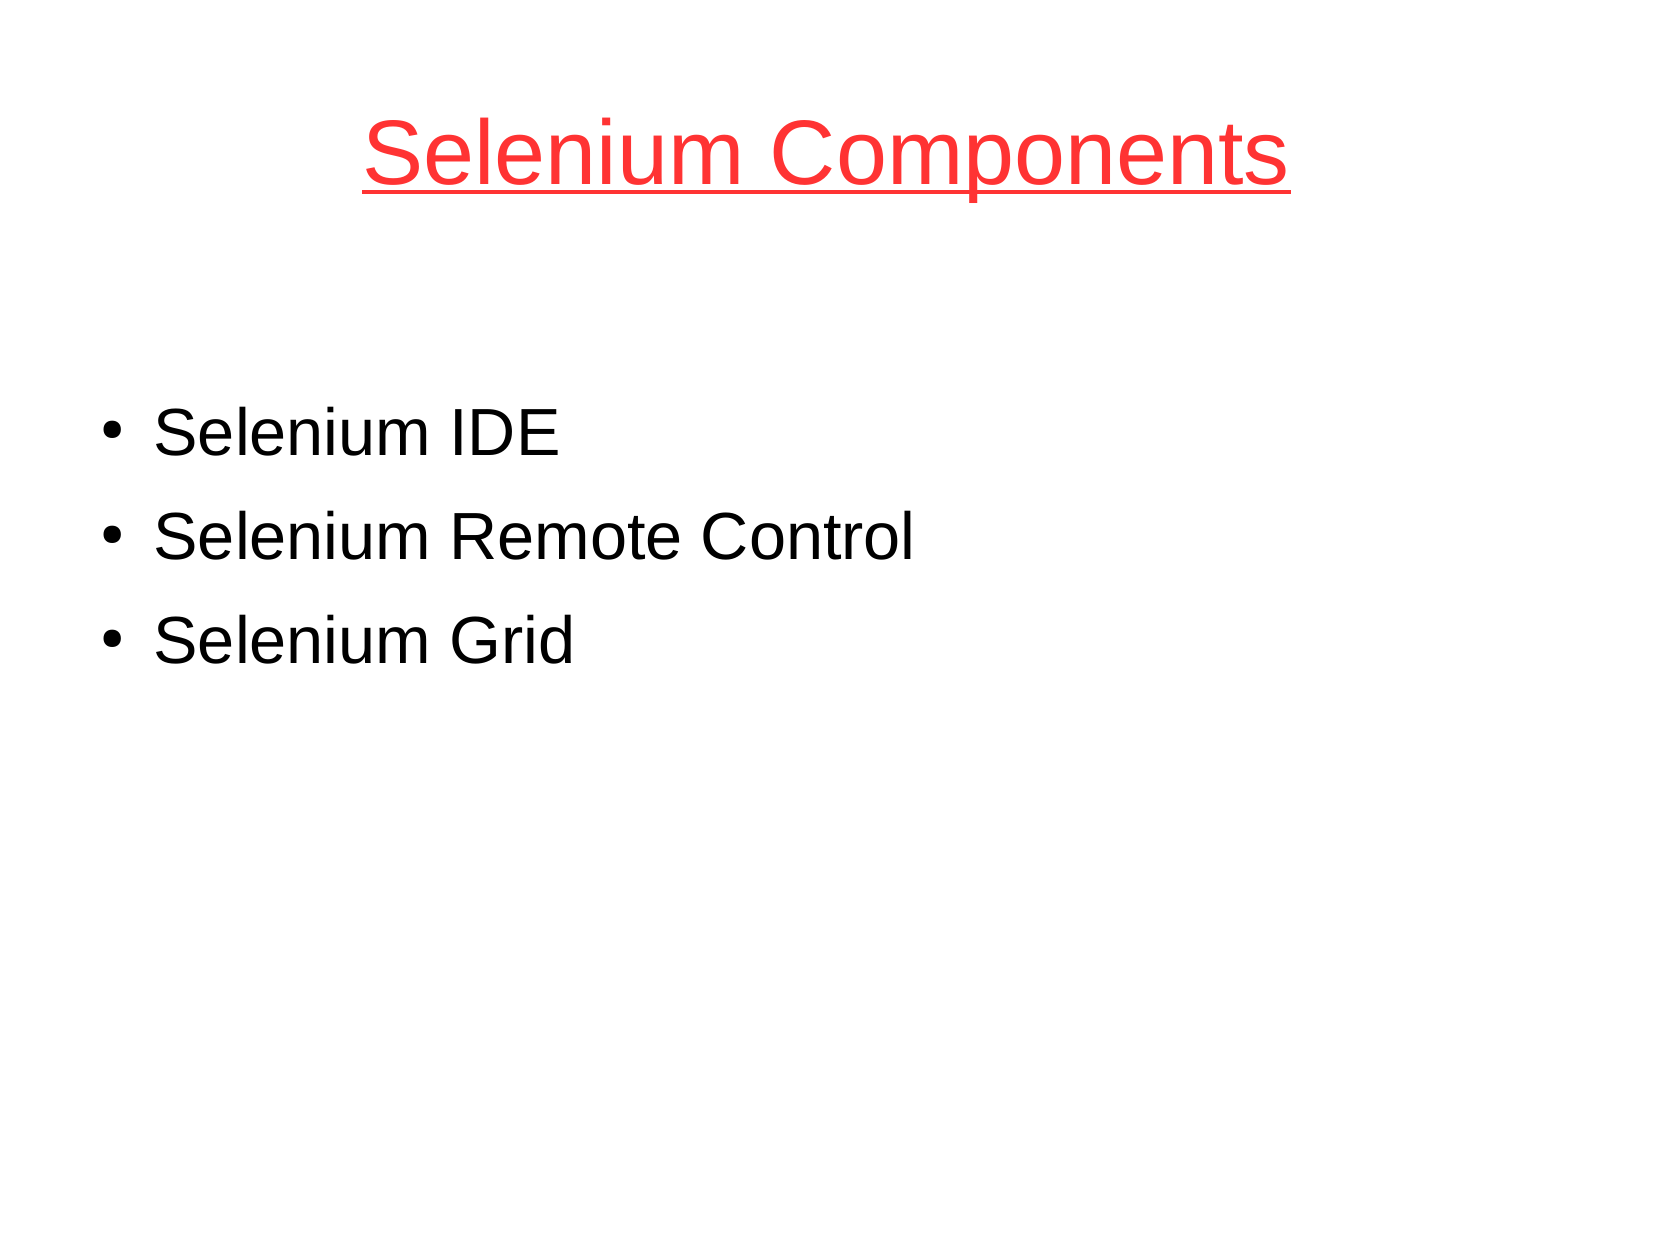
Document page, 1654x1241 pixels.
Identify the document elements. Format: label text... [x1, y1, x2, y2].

list Selenium IDE Selenium Remote Control Selenium Grid [82, 290, 1571, 1010]
title Selenium Components [82, 49, 1571, 257]
